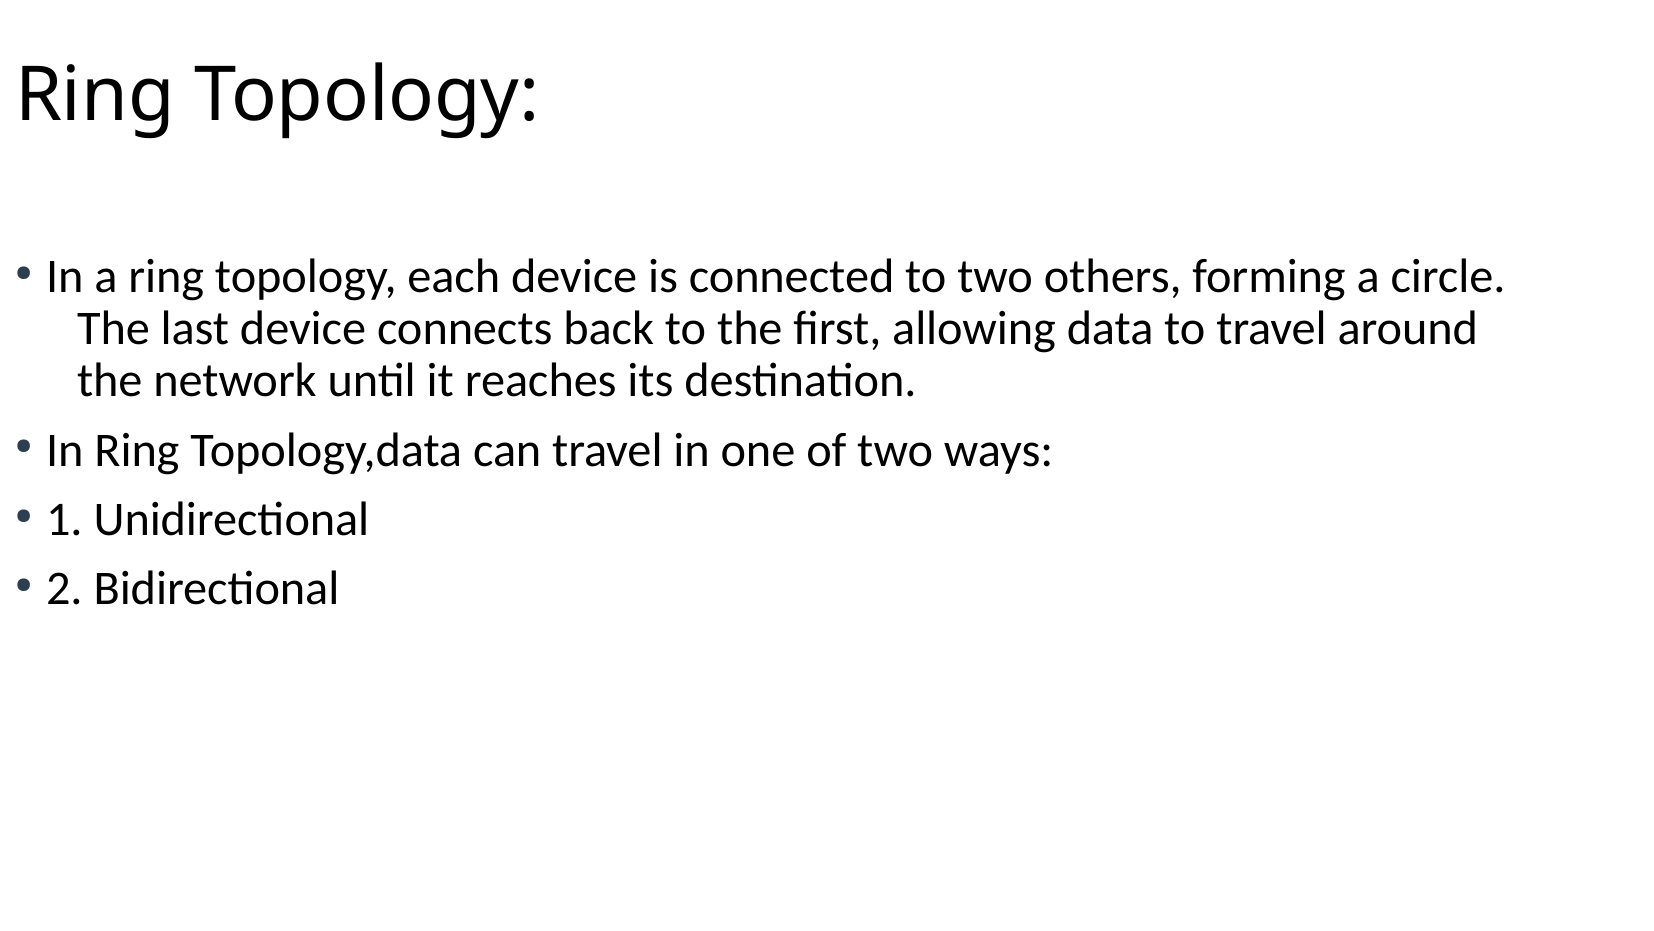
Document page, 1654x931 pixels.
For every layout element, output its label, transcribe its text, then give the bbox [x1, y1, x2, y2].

title Ring Topology: [0, 36, 1536, 155]
list In a ring topology, each device is connected to two others, forming a circle. The last device connects back to the first, allowing data to travel around the network until it reaches its destination. In Ring Topology,data can travel in one of two ways: 1. Unidirectional 2. Bidirectional [0, 243, 1536, 864]
